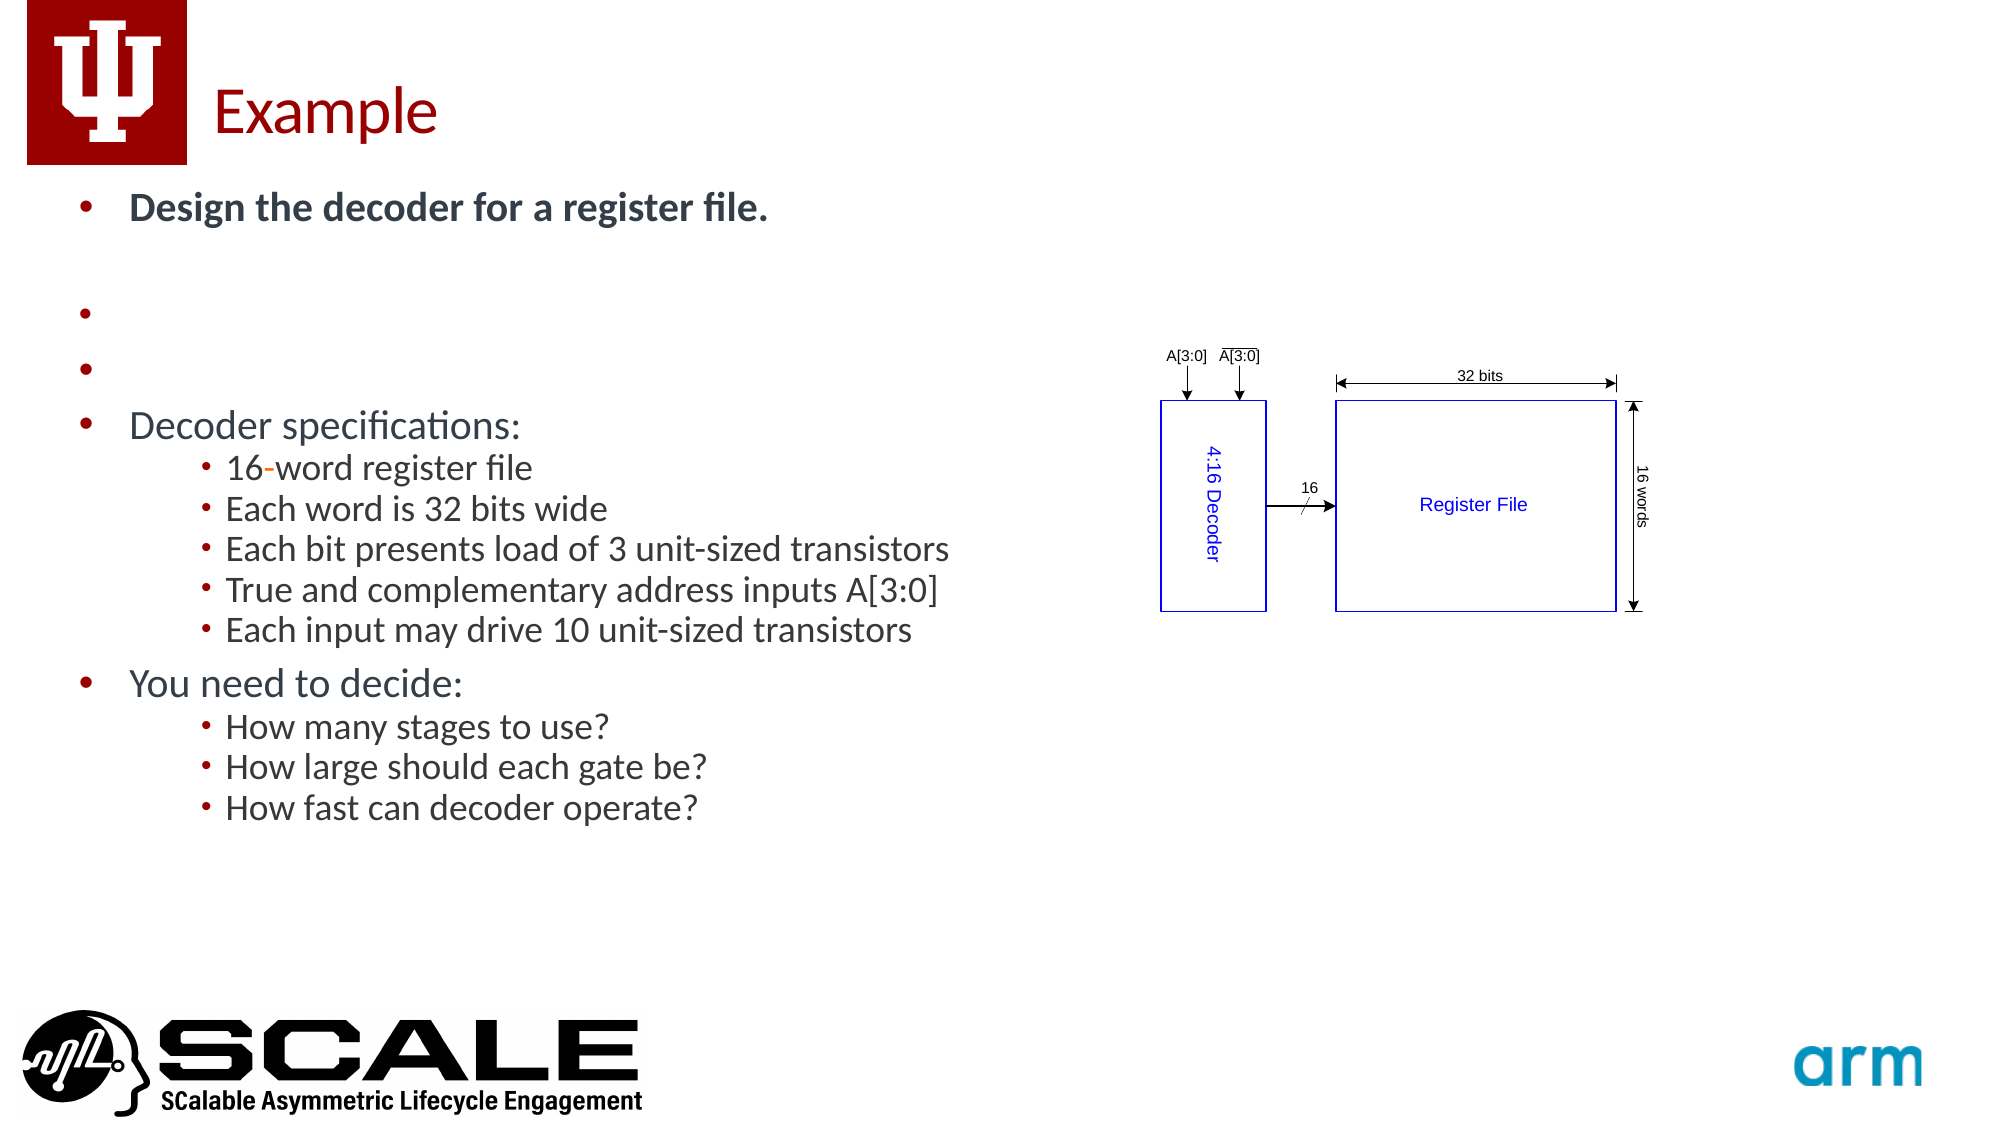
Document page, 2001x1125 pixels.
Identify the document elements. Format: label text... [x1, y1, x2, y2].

chart [1149, 337, 1663, 626]
title Example [213, 78, 1922, 186]
list Design the decoder for a register file. Decoder specifications: 16-word register file Each word is 32 bits wide Each bit presents load of 3 unit-sized transistors True and complementary address inputs A[3:0] Each input may drive 10 unit-sized transistors You need to decide: How many stages to use? How large should each gate be? How fast can decoder operate? [78, 185, 1924, 941]
